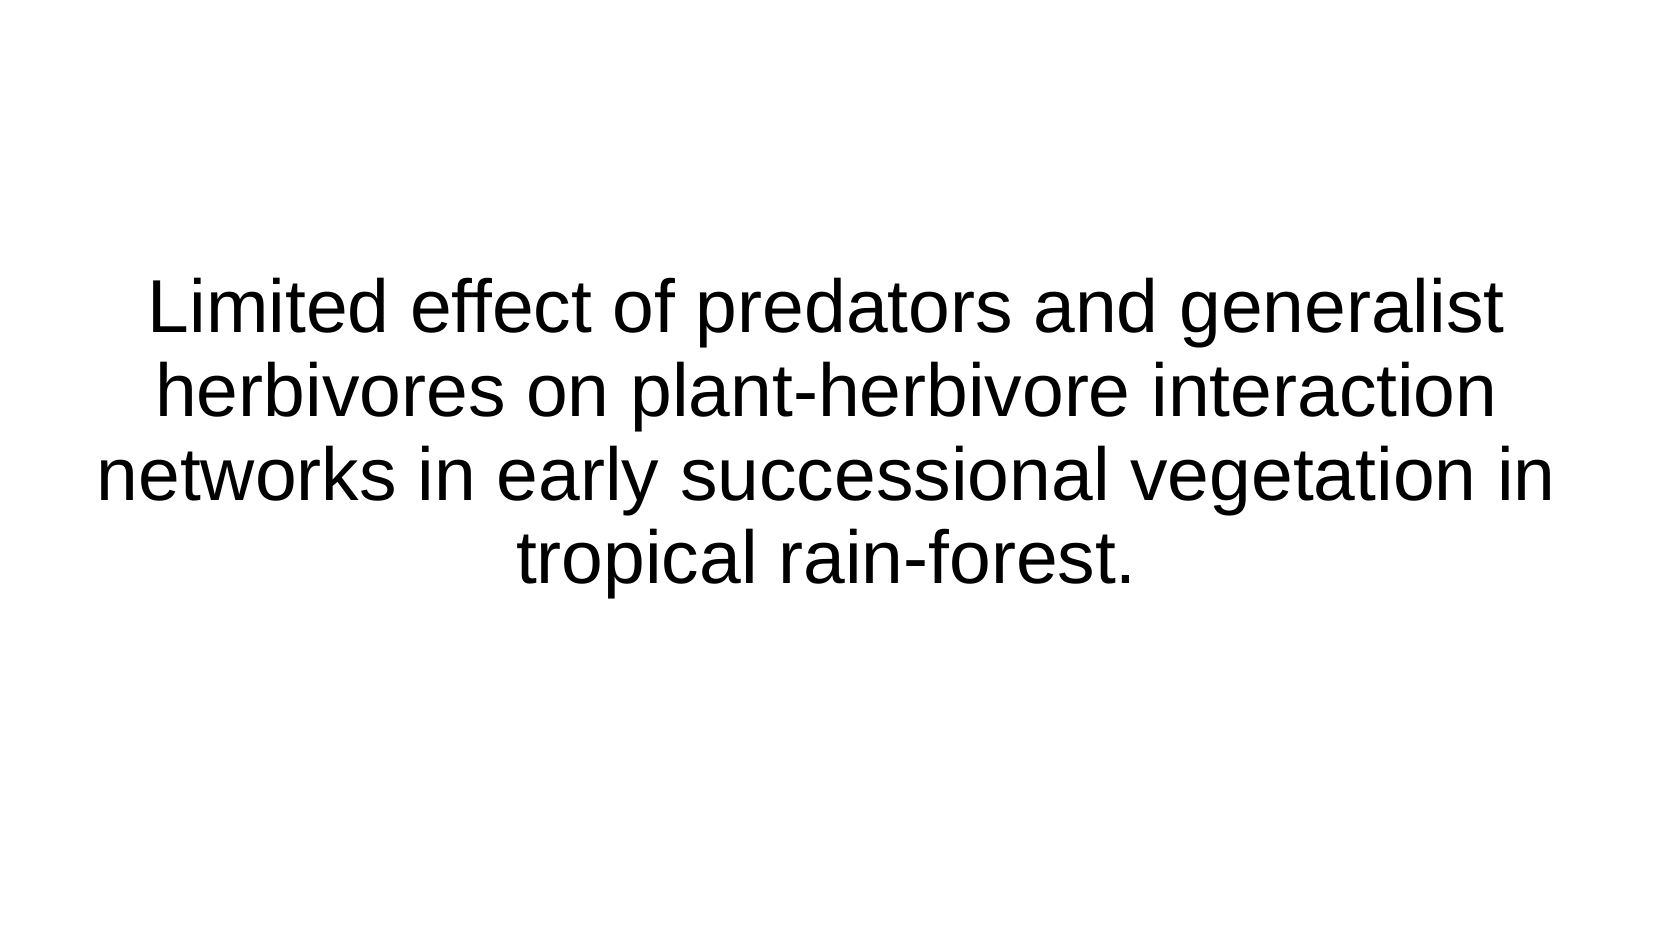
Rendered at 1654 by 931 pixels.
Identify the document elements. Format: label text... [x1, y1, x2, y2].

title Limited effect of predators and generalist herbivores on plant-herbivore interaction networks in early successional vegetation in tropical rain-forest. [82, 264, 1571, 601]
